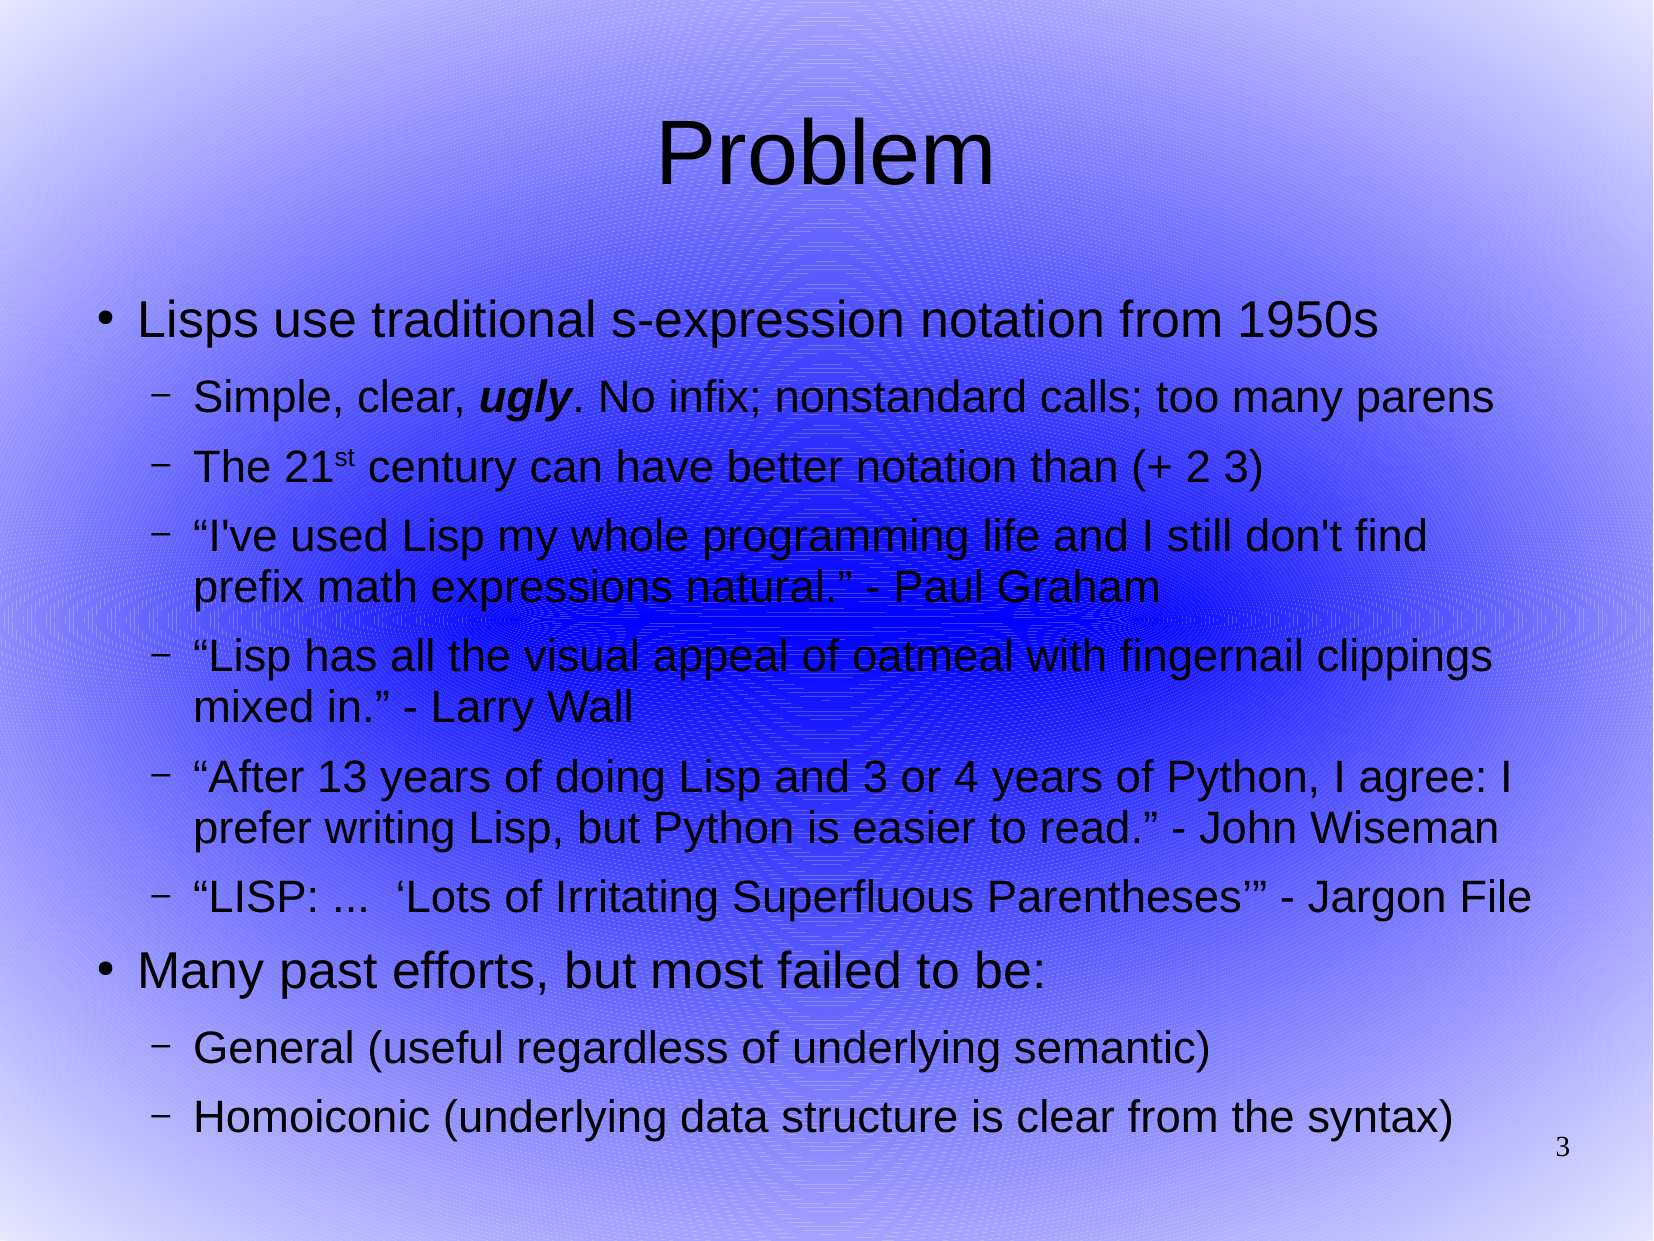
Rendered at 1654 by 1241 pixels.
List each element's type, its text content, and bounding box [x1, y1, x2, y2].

title Problem [82, 49, 1571, 257]
list Lisps use traditional s-expression notation from 1950s Simple, clear, ugly. No infix; nonstandard calls; too many parens The 21st century can have better notation than (+ 2 3) “I've used Lisp my whole programming life and I still don't find prefix math expressions natural.” - Paul Graham “Lisp has all the visual appeal of oatmeal with fingernail clippings mixed in.” - Larry Wall “After 13 years of doing Lisp and 3 or 4 years of Python, I agree: I prefer writing Lisp, but Python is easier to read.” - John Wiseman “LISP: ... ‘Lots of Irritating Superfluous Parentheses’” - Jargon File Many past efforts, but most failed to be: General (useful regardless of underlying semantic) Homoiconic (underlying data structure is clear from the syntax) [82, 290, 1538, 1156]
